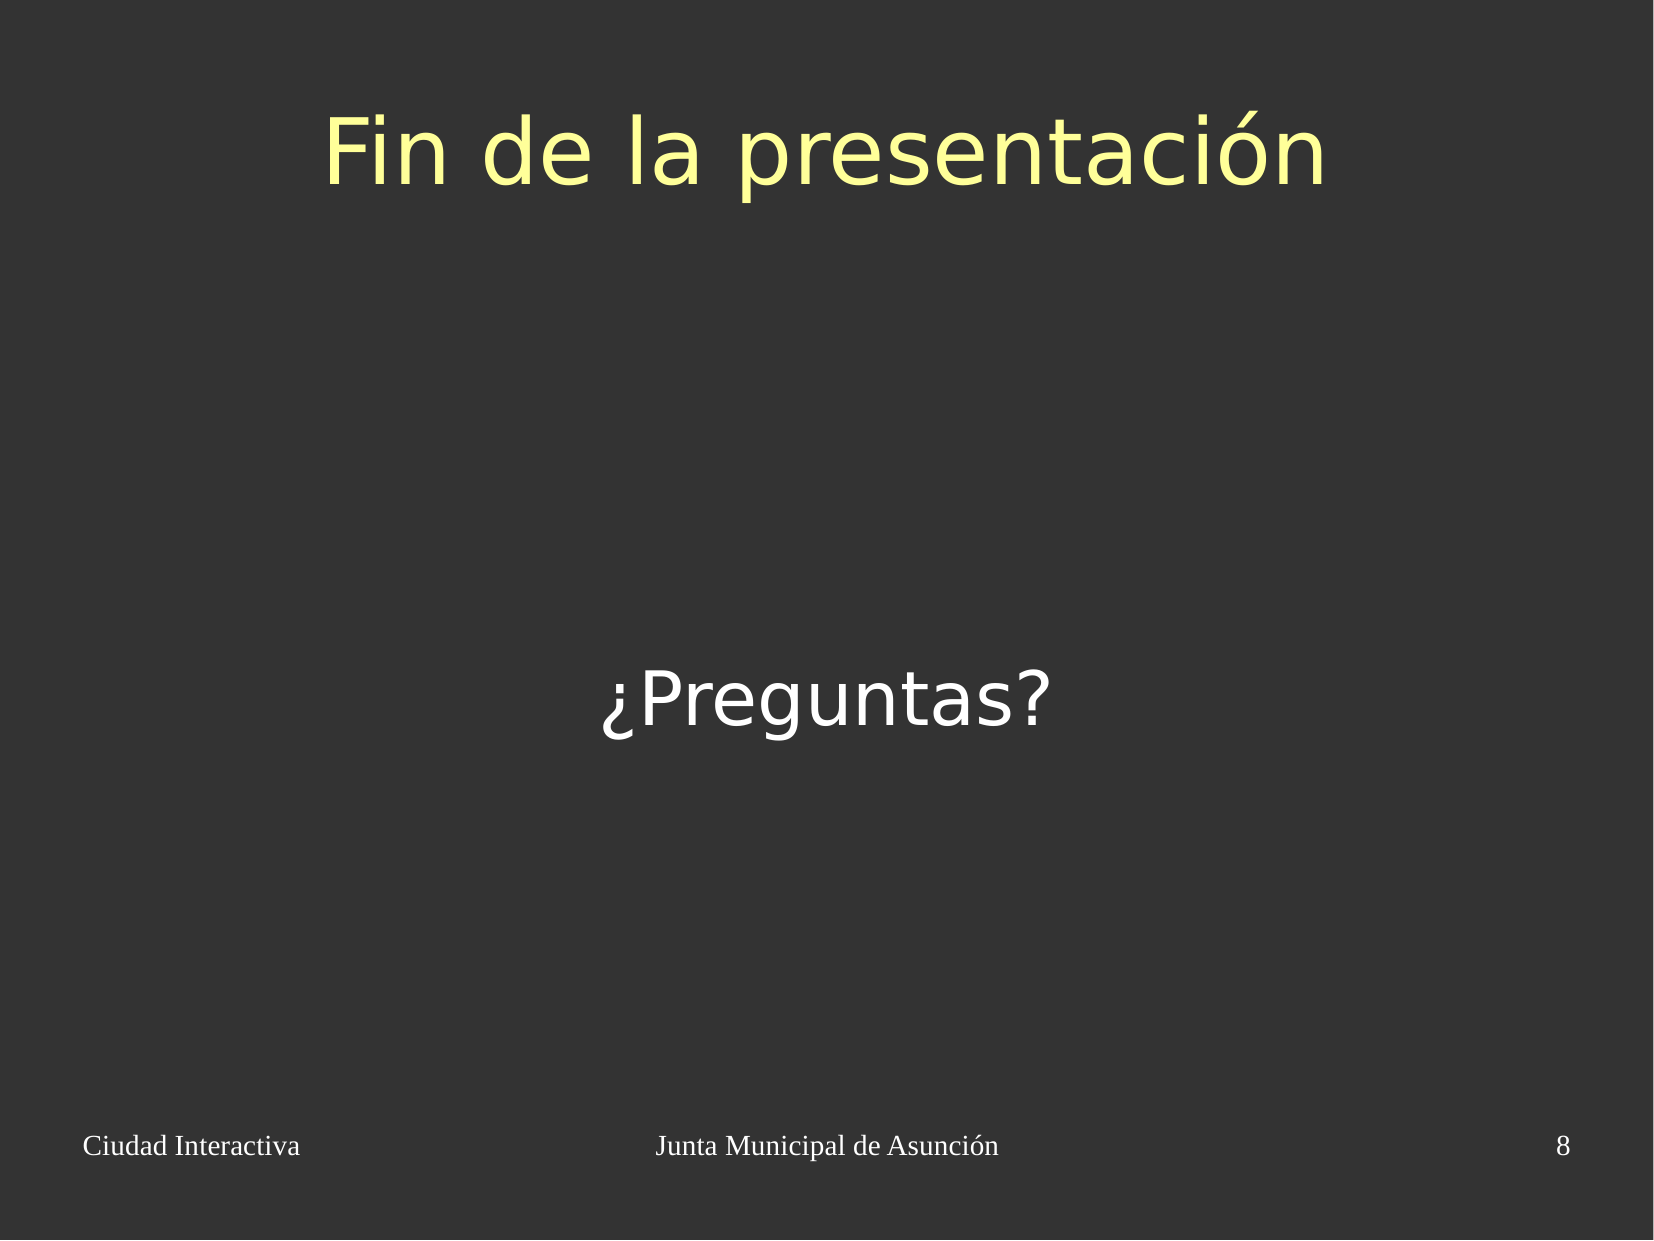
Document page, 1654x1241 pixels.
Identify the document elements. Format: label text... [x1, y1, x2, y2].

subtitle ¿Preguntas? [82, 297, 1571, 1102]
title Fin de la presentación [82, 49, 1571, 257]
